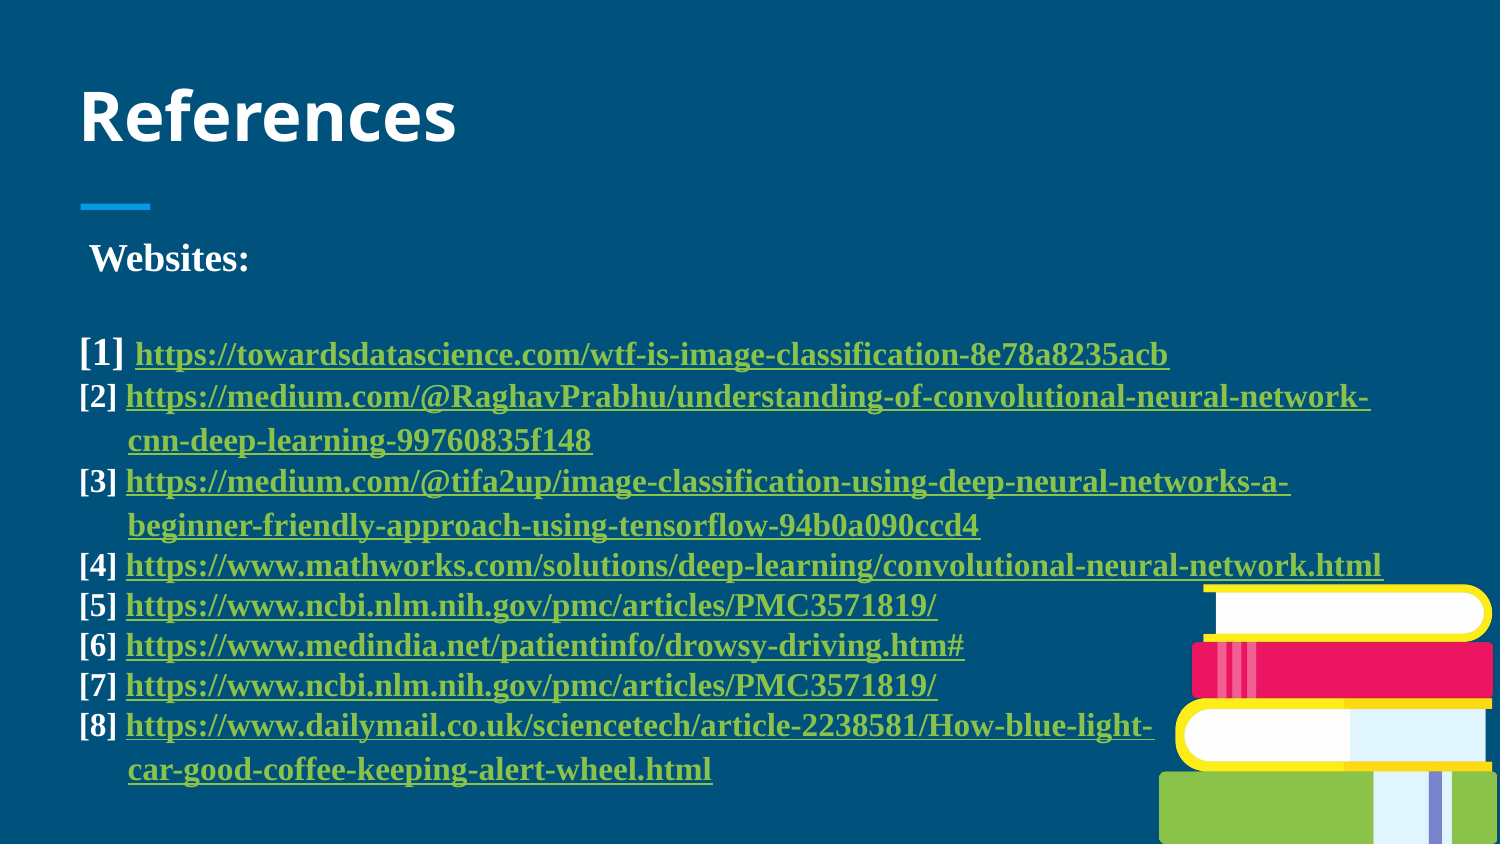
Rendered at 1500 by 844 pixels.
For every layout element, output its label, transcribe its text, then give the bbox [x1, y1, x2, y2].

title References [63, 57, 1437, 171]
picture [1160, 585, 1497, 844]
list Websites: [1] https://towardsdatascience.com/wtf-is-image-classification-8e78a8235acb [2] https://medium.com/@RaghavPrabhu/understanding-of-convolutional-neural-network- cnn-deep-learning-99760835f148 [3] https://medium.com/@tifa2up/image-classification-using-deep-neural-networks-a- beginner-friendly-approach-using-tensorflow-94b0a090ccd4 [4] https://www.mathworks.com/solutions/deep-learning/convolutional-neural-network.html [5] https://www.ncbi.nlm.nih.gov/pmc/articles/PMC3571819/ [6] https://www.medindia.net/patientinfo/drowsy-driving.htm# [7] https://www.ncbi.nlm.nih.gov/pmc/articles/PMC3571819/ [8] https://www.dailymail.co.uk/sciencetech/article-2238581/How-blue-light- car-good-coffee-keeping-alert-wheel.html [63, 216, 1437, 792]
